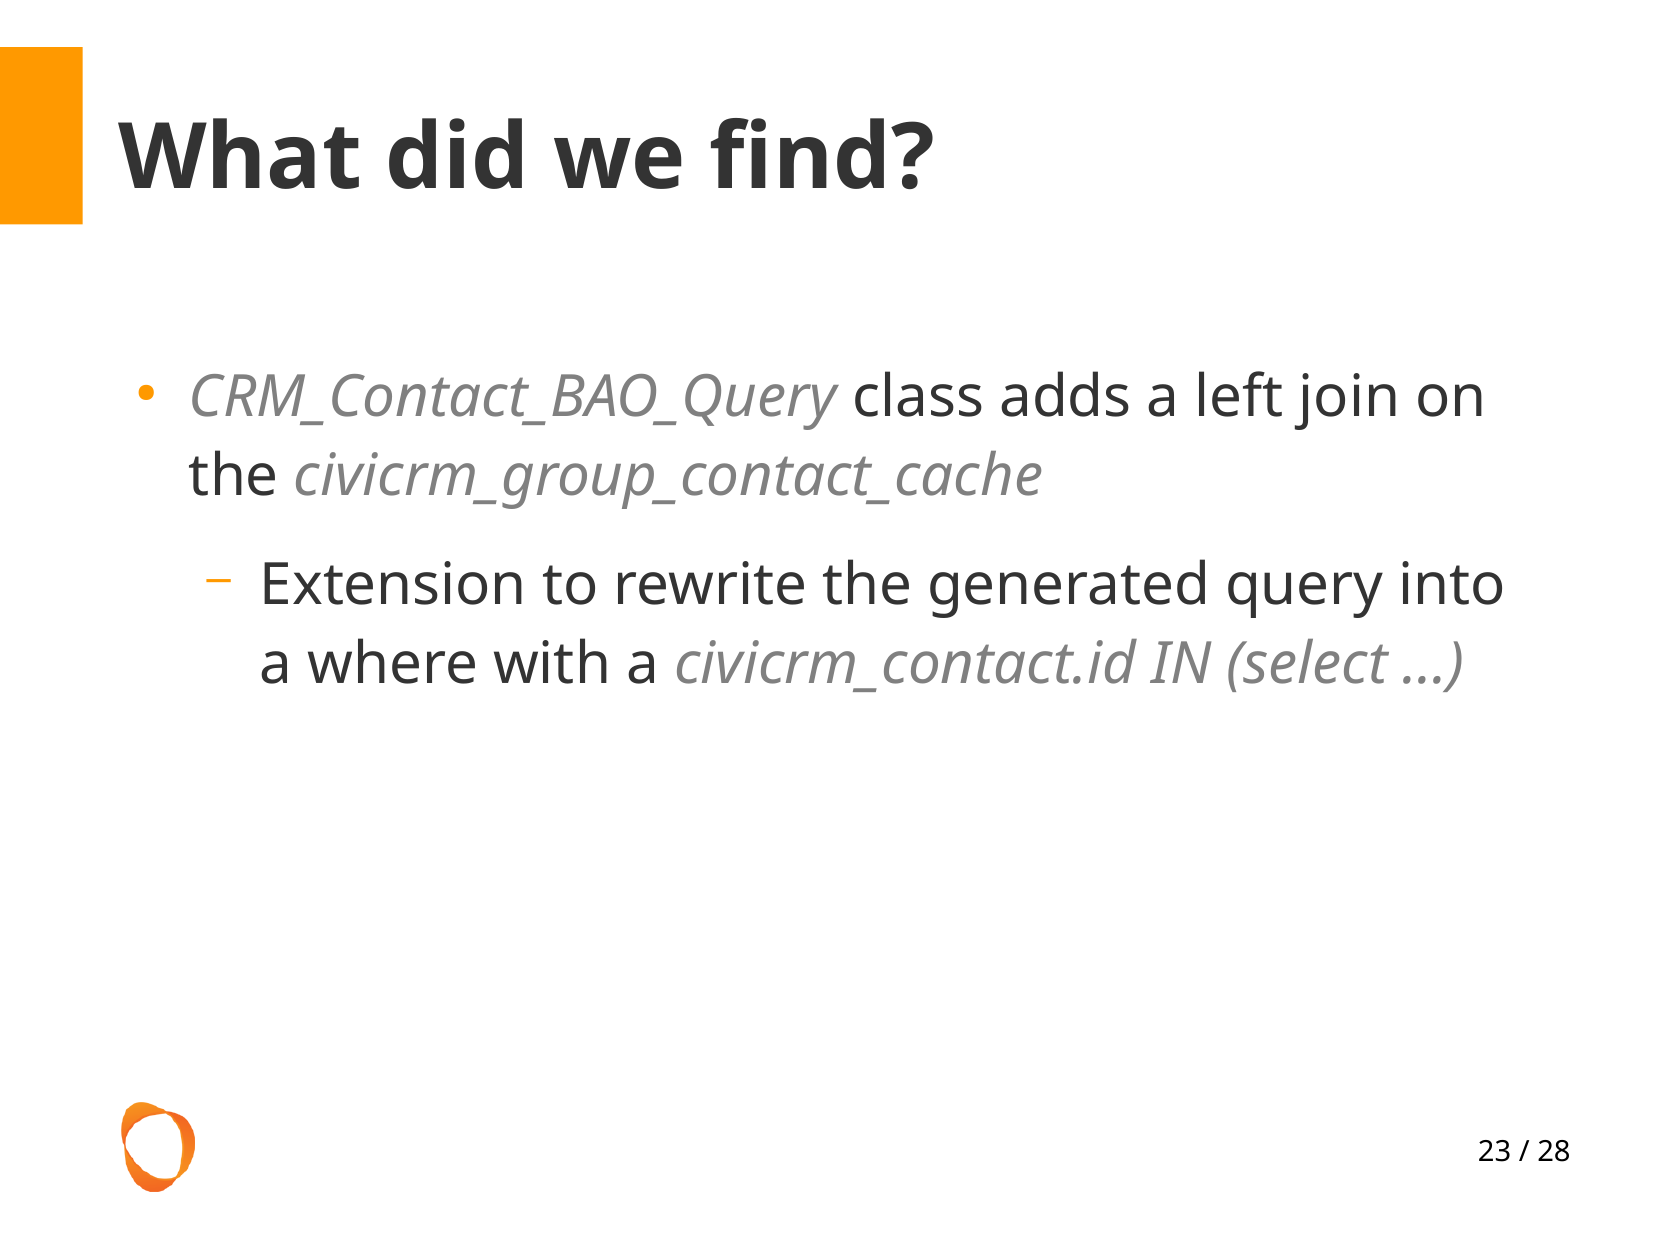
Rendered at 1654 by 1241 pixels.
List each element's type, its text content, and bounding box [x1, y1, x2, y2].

picture [118, 1101, 196, 1193]
title What did we find? [118, 49, 1571, 257]
list CRM_Contact_BAO_Query class adds a left join on the civicrm_group_contact_cache Extension to rewrite the generated query into a where with a civicrm_contact.id IN (select ...) [118, 354, 1536, 1074]
